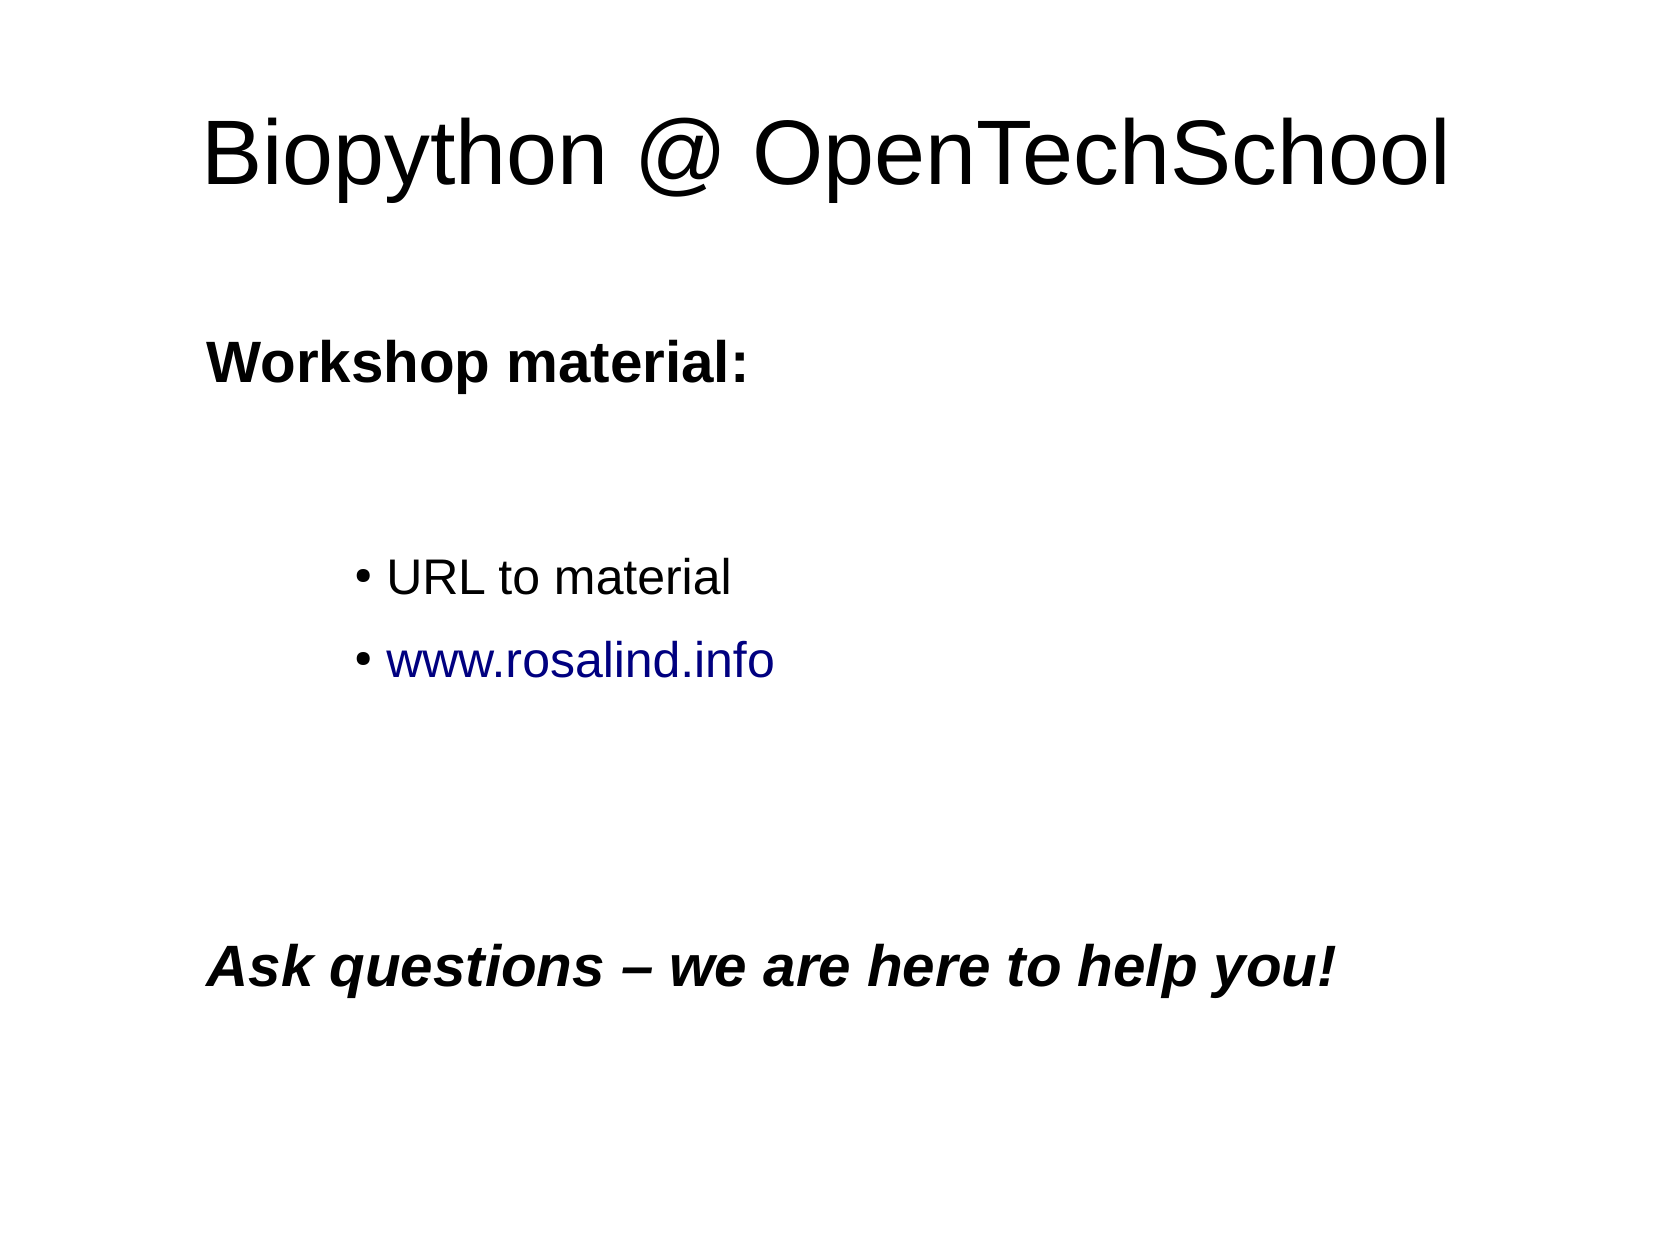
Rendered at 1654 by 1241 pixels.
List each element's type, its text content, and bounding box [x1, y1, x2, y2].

text_box Workshop material: [206, 265, 886, 460]
text_box URL to material www.rosalind.info [354, 470, 1359, 739]
title Biopython @ OpenTechSchool [82, 49, 1571, 257]
text_box Ask questions – we are here to help you! [206, 869, 1536, 1064]
